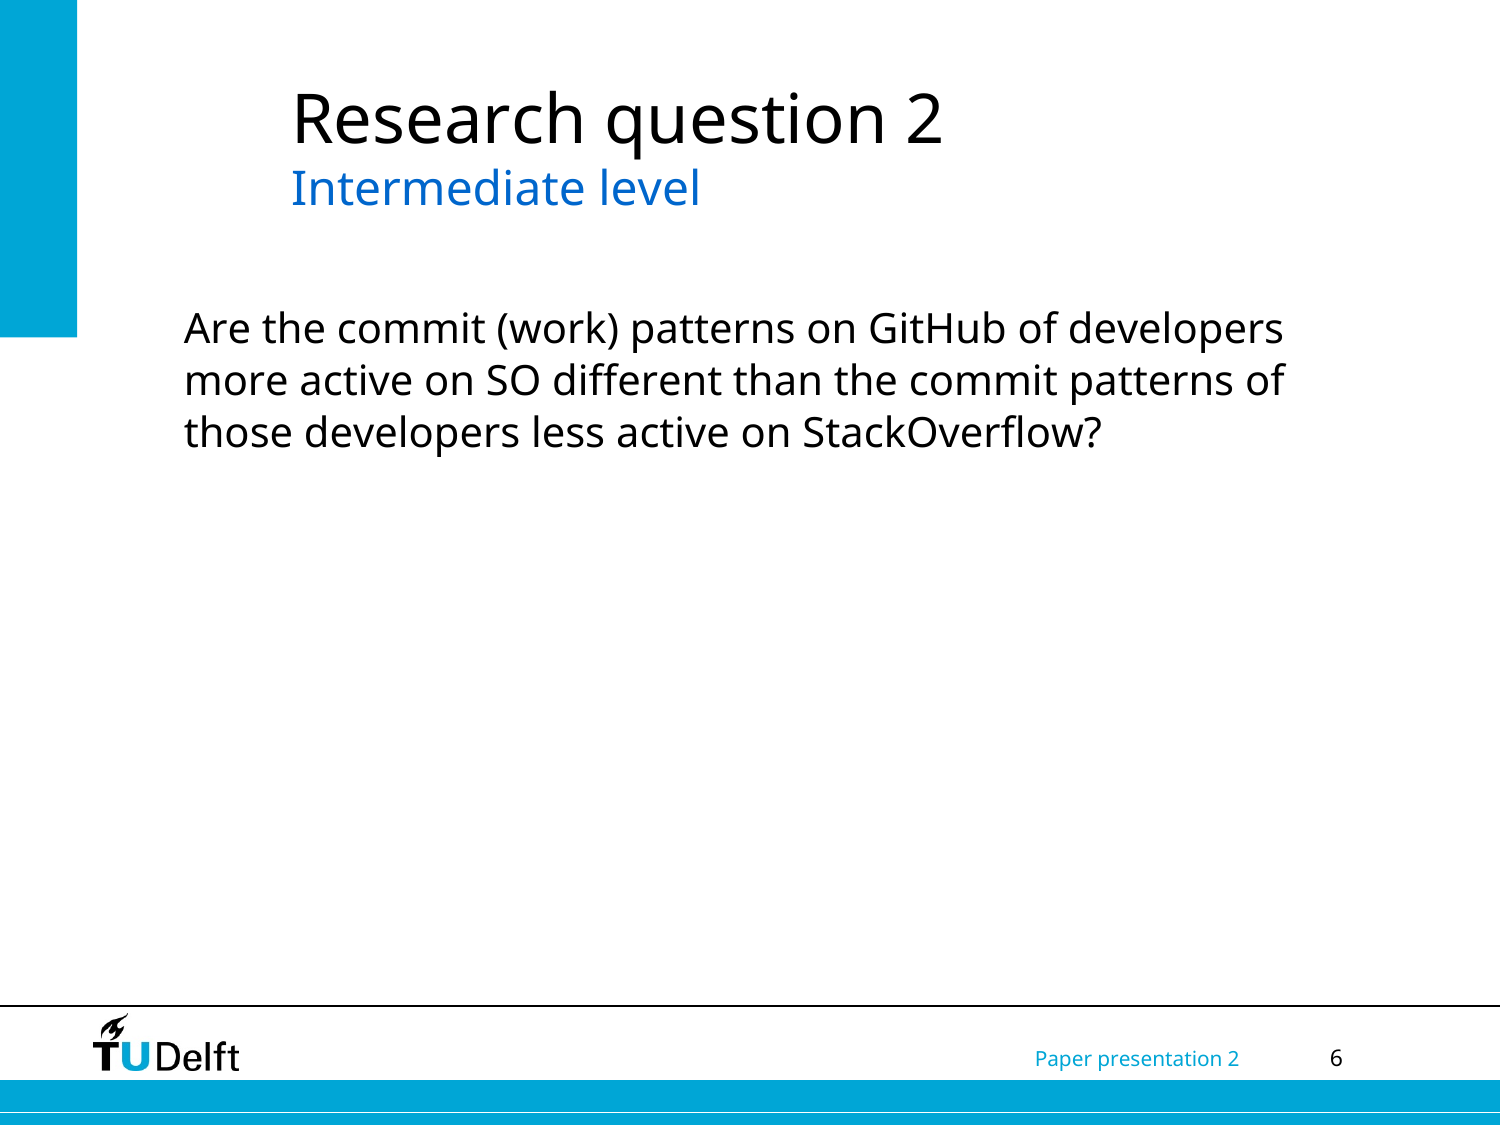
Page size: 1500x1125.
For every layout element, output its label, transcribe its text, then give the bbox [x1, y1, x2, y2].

picture [93, 1013, 239, 1071]
list Are the commit (work) patterns on GitHub of developers more active on SO different than the commit patterns of those developers less active on StackOverflow? [151, 299, 1323, 953]
title Research question 2 Intermediate level [150, 74, 1326, 280]
